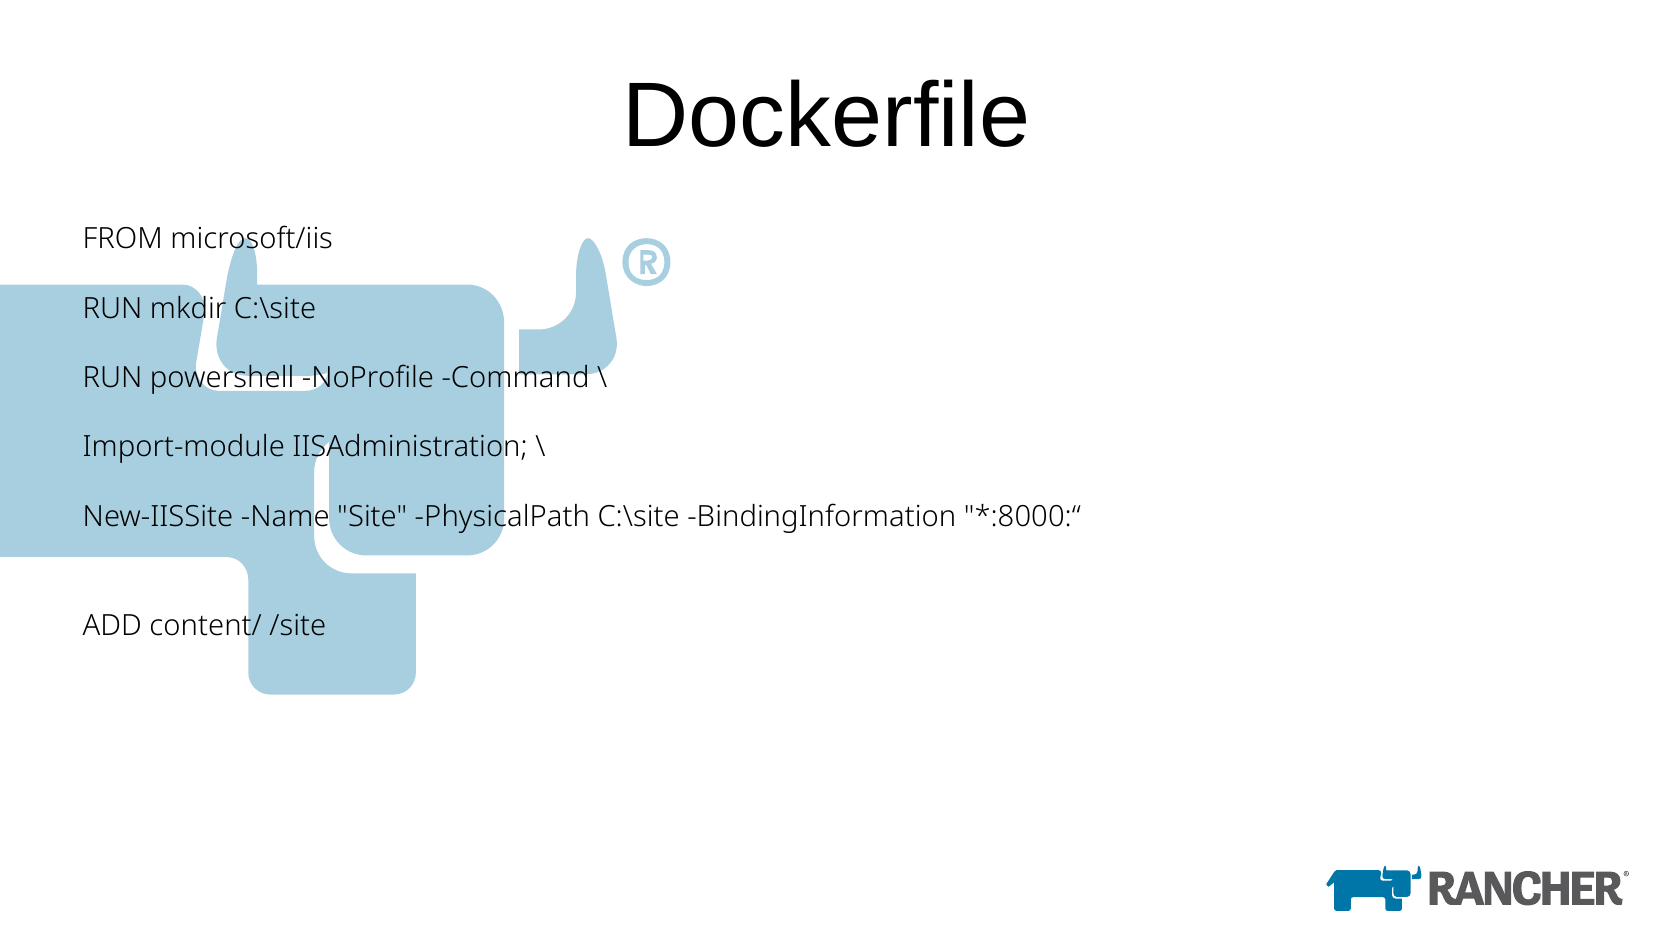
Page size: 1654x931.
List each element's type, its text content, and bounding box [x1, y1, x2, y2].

list FROM microsoft/iis RUN mkdir C:\site RUN powershell -NoProfile -Command \ Import-module IISAdministration; \ New-IISSite -Name "Site" -PhysicalPath C:\site -BindingInformation "*:8000:“ ADD content/ /site [82, 217, 1571, 758]
title Dockerfile [82, 37, 1571, 193]
